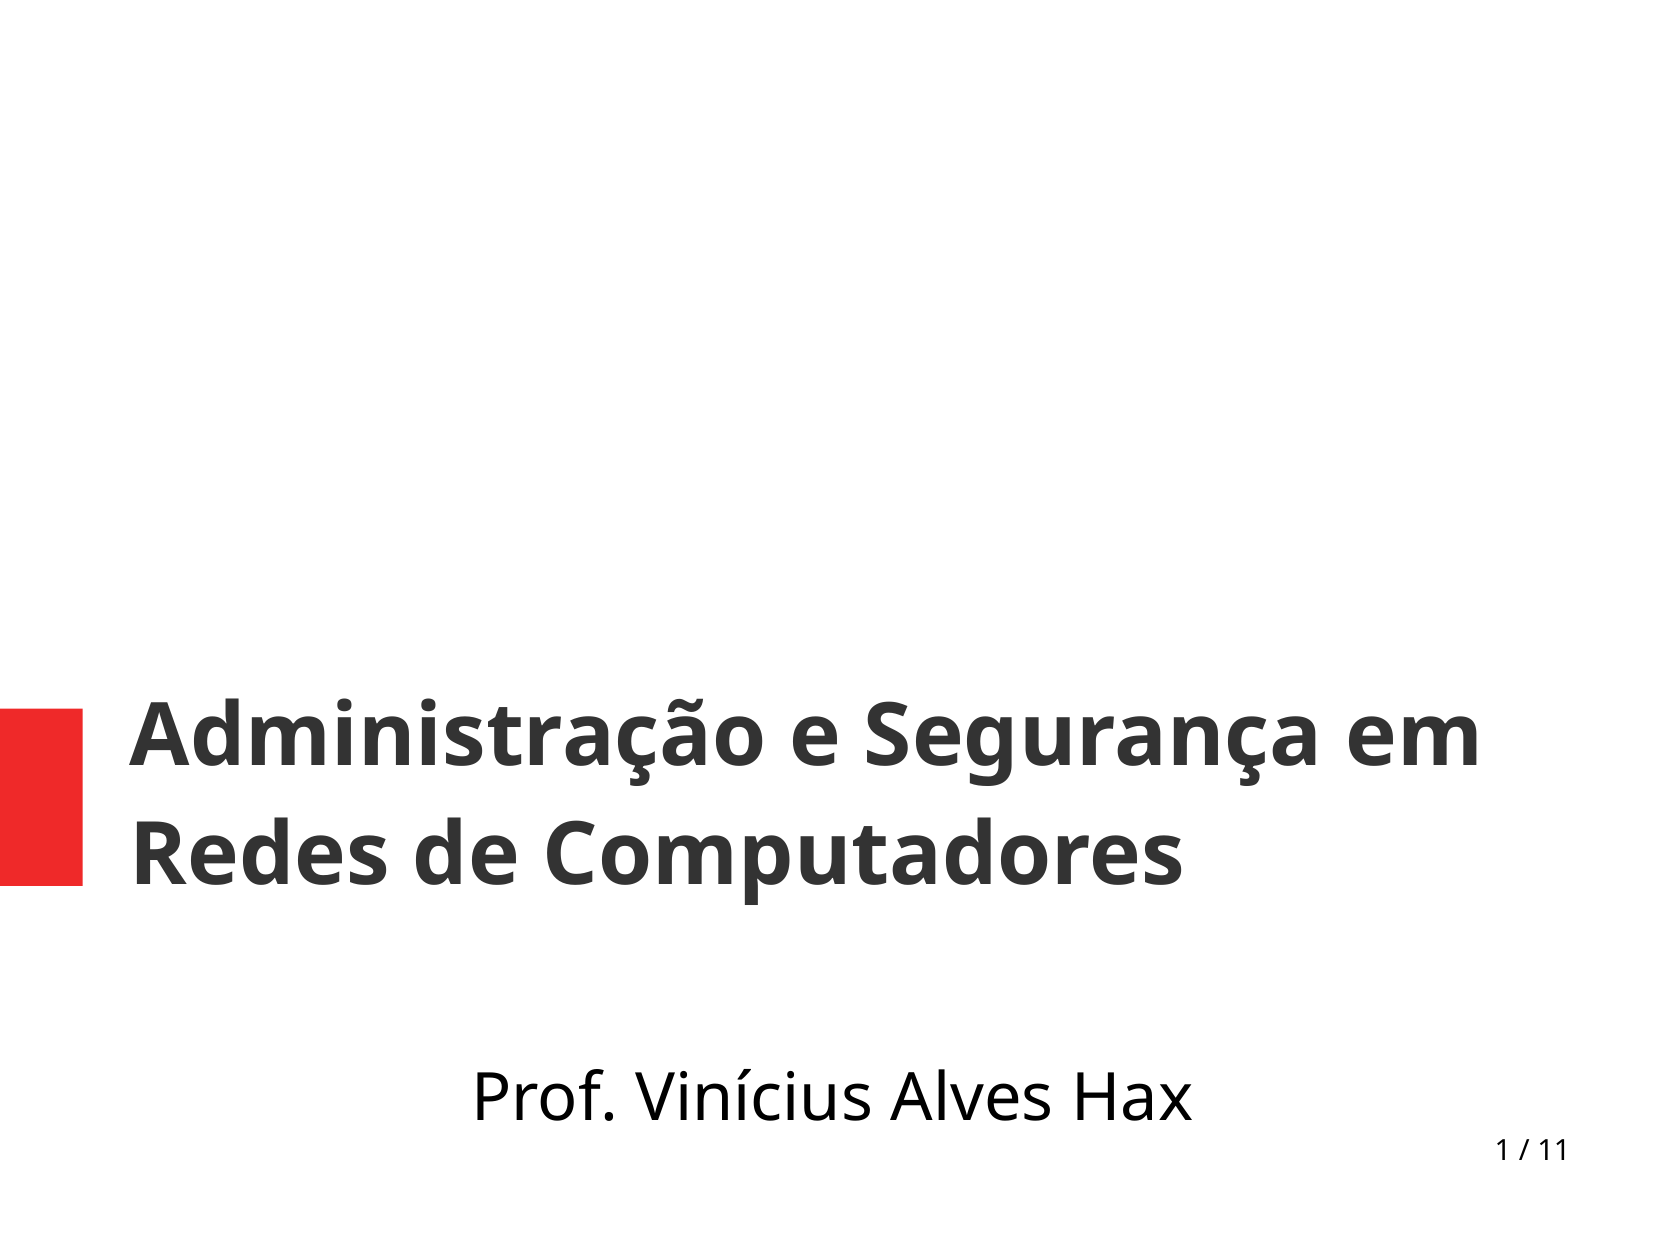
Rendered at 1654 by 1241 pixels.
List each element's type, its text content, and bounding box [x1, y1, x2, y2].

subtitle Prof. Vinícius Alves Hax [129, 968, 1536, 1130]
title Administração e Segurança em Redes de Computadores [129, 655, 1536, 928]
